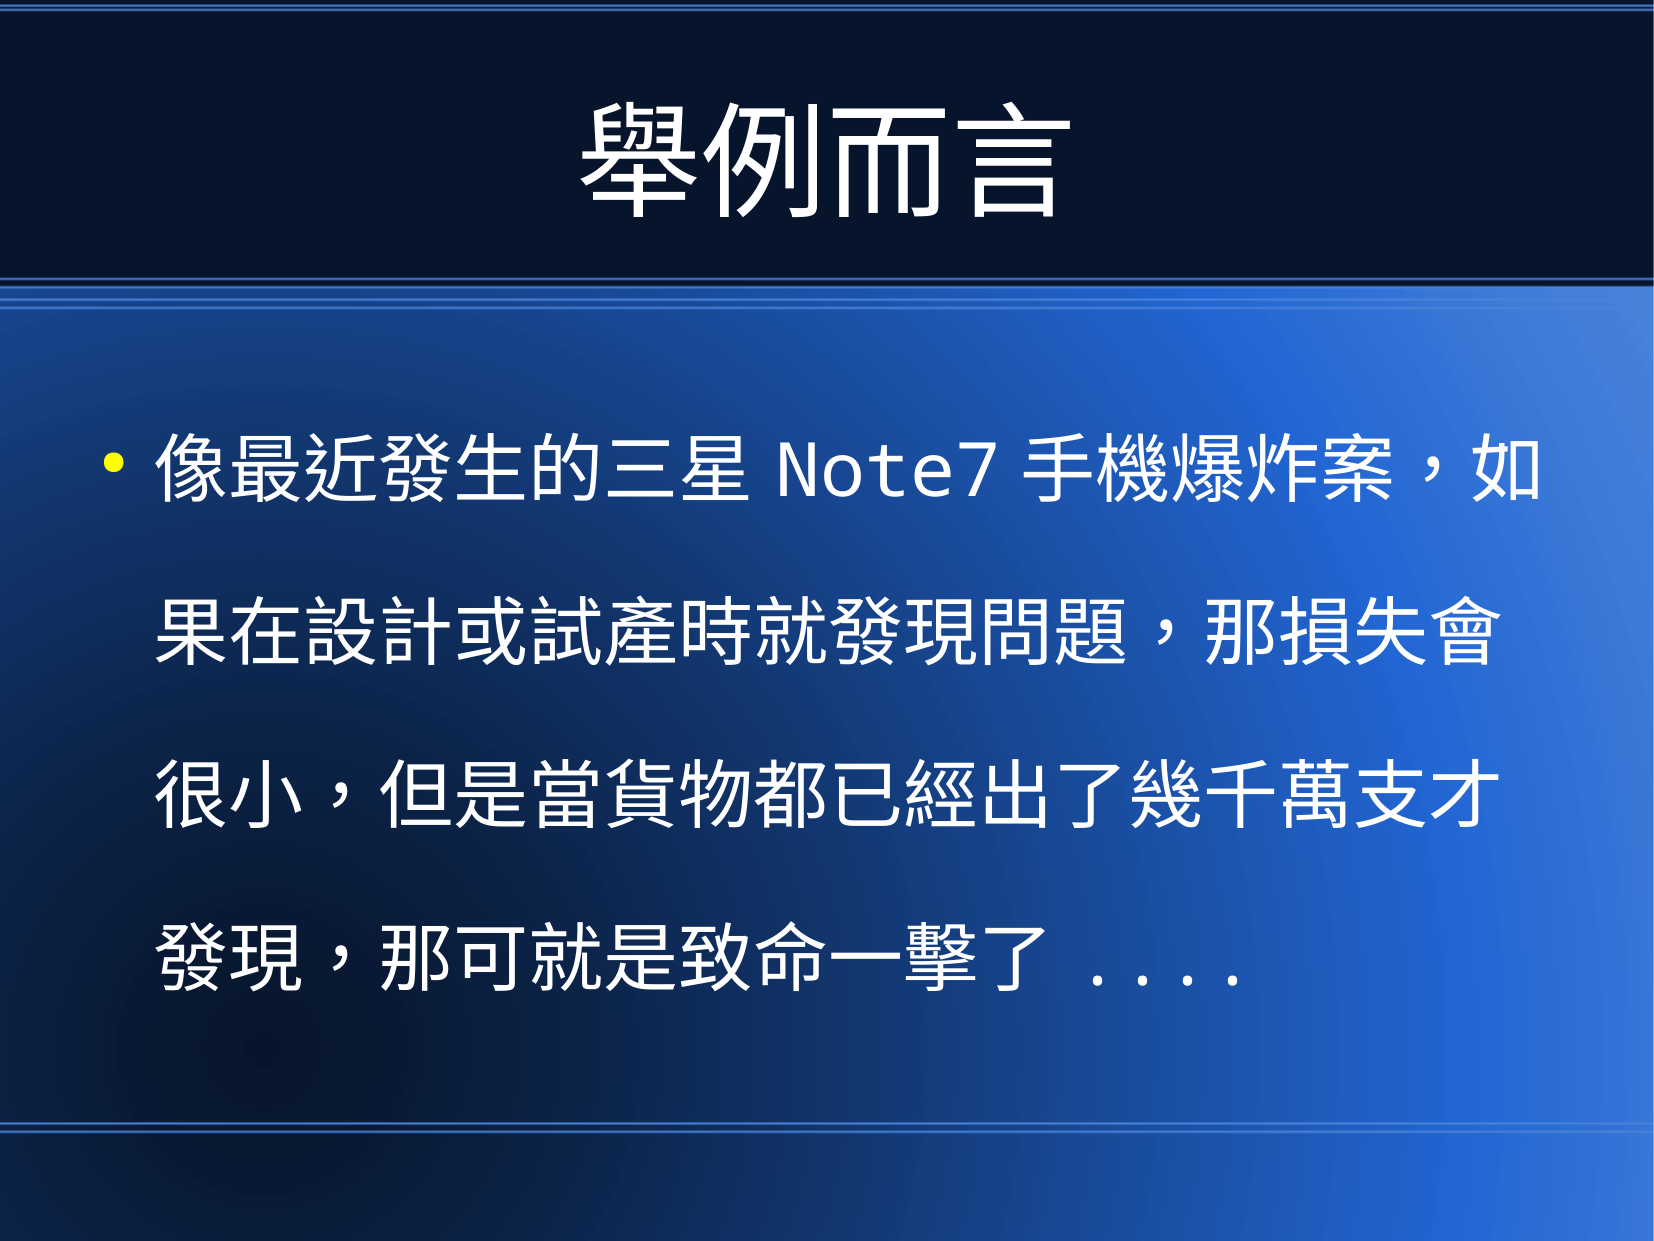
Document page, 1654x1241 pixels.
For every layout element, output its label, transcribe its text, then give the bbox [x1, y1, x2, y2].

picture [0, 0, 1654, 1241]
list 像最近發生的三星Note7手機爆炸案，如果在設計或試產時就發現問題，那損失會很小，但是當貨物都已經出了幾千萬支才發現，那可就是致命一擊了.... [82, 355, 1571, 1241]
title 舉例而言 [82, 49, 1571, 257]
